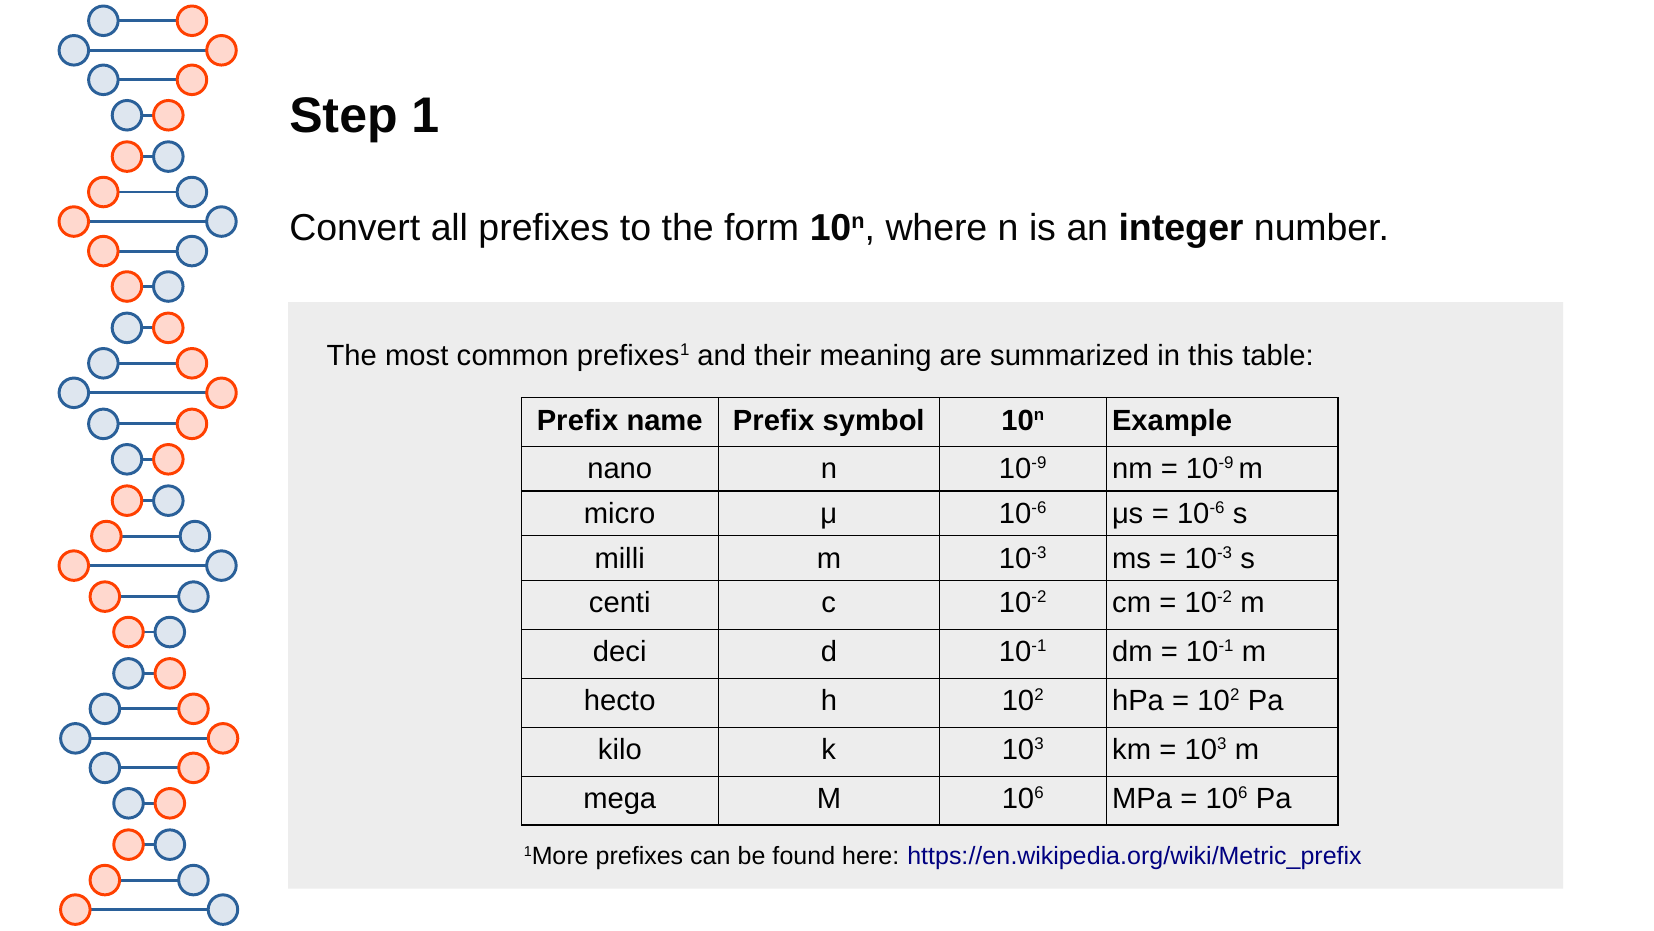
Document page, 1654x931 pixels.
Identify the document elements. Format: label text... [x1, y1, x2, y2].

table_cell nm = 10-9 m [1107, 447, 1337, 490]
text_box 1More prefixes can be found here: https://en.wikipedia.org/wiki/Metric_prefix [509, 834, 1410, 877]
table_cell ms = 10-3 s [1107, 536, 1337, 580]
table_header Prefix name [522, 398, 718, 446]
table_cell mega [522, 777, 718, 824]
table_cell m [719, 536, 939, 580]
table_cell n [719, 447, 939, 490]
table_cell μs = 10-6 s [1107, 492, 1337, 535]
text_box The most common prefixes1 and their meaning are summarized in this table: [311, 331, 1351, 380]
table_cell 10-9 [940, 447, 1106, 490]
table_cell milli [522, 536, 718, 580]
table_cell nano [522, 447, 718, 490]
table_cell M [719, 777, 939, 824]
table_cell 10-3 [940, 536, 1106, 580]
table_header 10n [940, 398, 1106, 446]
table_cell 10-1 [940, 630, 1106, 678]
title Step 1 [289, 37, 620, 193]
table_cell 102 [940, 679, 1106, 727]
table_cell dm = 10-1 m [1107, 630, 1337, 678]
text_box [288, 302, 1564, 889]
table_cell 10-6 [940, 492, 1106, 535]
table_cell kilo [522, 728, 718, 776]
table_cell MPa = 106 Pa [1107, 777, 1337, 824]
table_cell c [719, 581, 939, 629]
table_cell micro [522, 492, 718, 535]
table_cell km = 103 m [1107, 728, 1337, 776]
table_cell centi [522, 581, 718, 629]
table_cell hecto [522, 679, 718, 727]
table_cell 106 [940, 777, 1106, 824]
table_cell h [719, 679, 939, 727]
table_cell d [719, 630, 939, 678]
table_cell cm = 10-2 m [1107, 581, 1337, 629]
table_cell deci [522, 630, 718, 678]
table_cell hPa = 102 Pa [1107, 679, 1337, 727]
list Convert all prefixes to the form 10n, where n is an integer number. [289, 206, 1576, 263]
table_cell 103 [940, 728, 1106, 776]
table_cell k [719, 728, 939, 776]
table_header Prefix symbol [719, 398, 939, 446]
table_cell μ [719, 492, 939, 535]
table_header Example [1107, 398, 1337, 446]
table_cell 10-2 [940, 581, 1106, 629]
